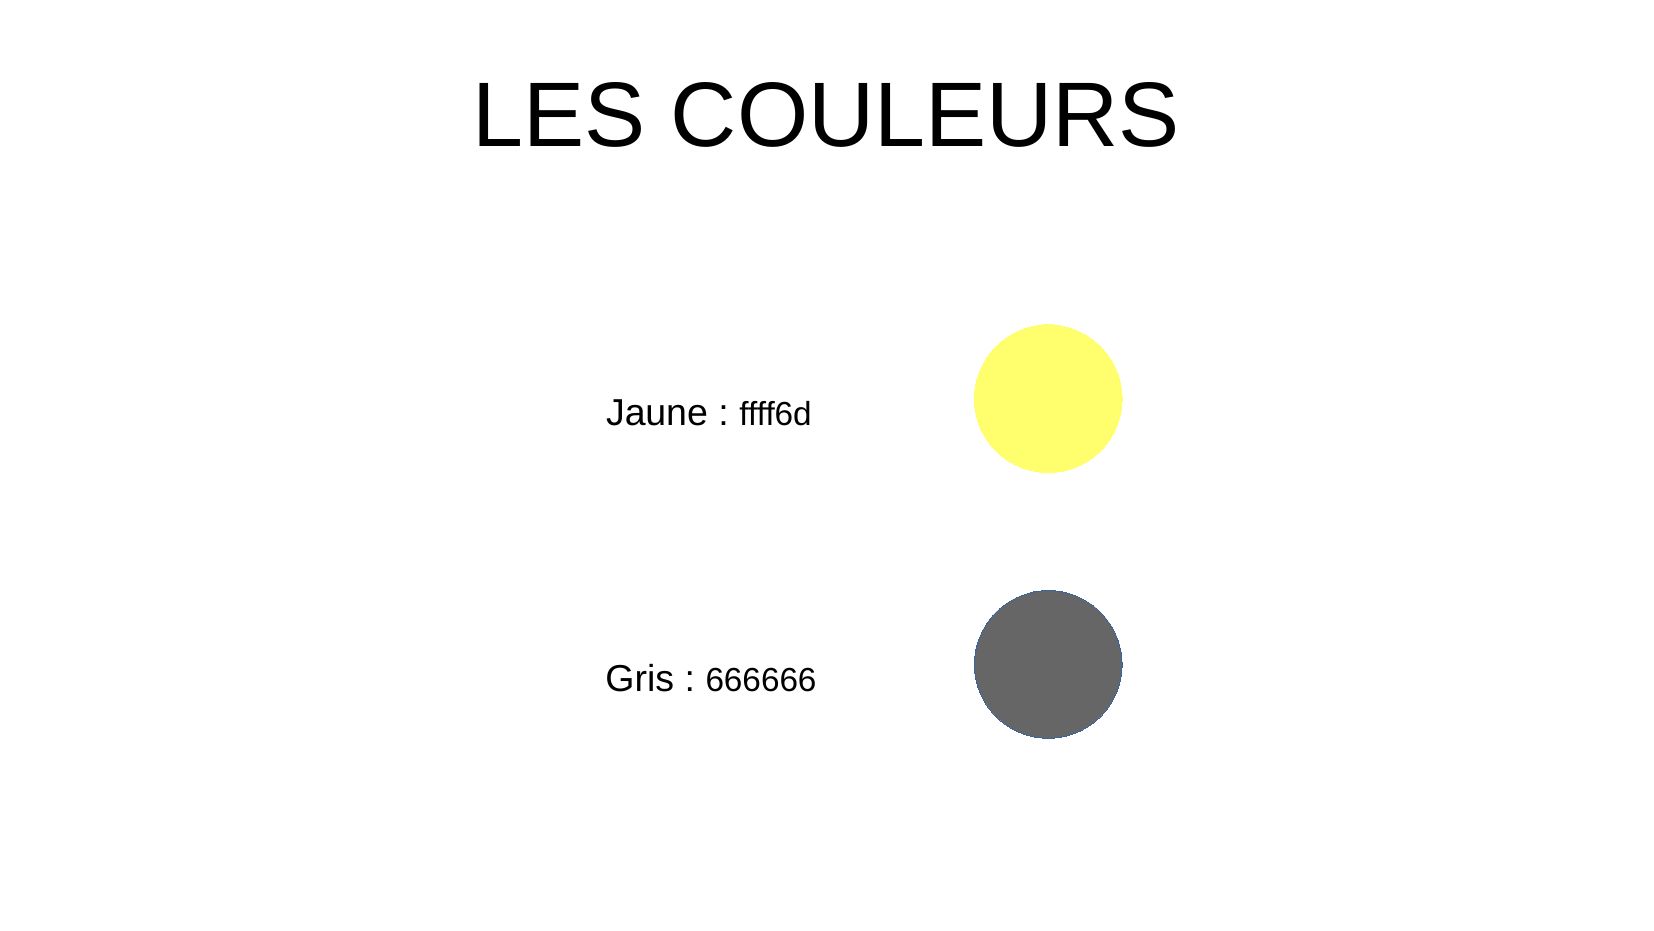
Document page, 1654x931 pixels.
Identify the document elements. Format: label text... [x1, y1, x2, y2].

text_box [974, 324, 1123, 473]
text_box [974, 590, 1123, 739]
text_box Jaune : ffff6d [591, 383, 827, 443]
text_box Gris : 666666 [590, 649, 886, 744]
title LES COULEURS [82, 37, 1571, 193]
